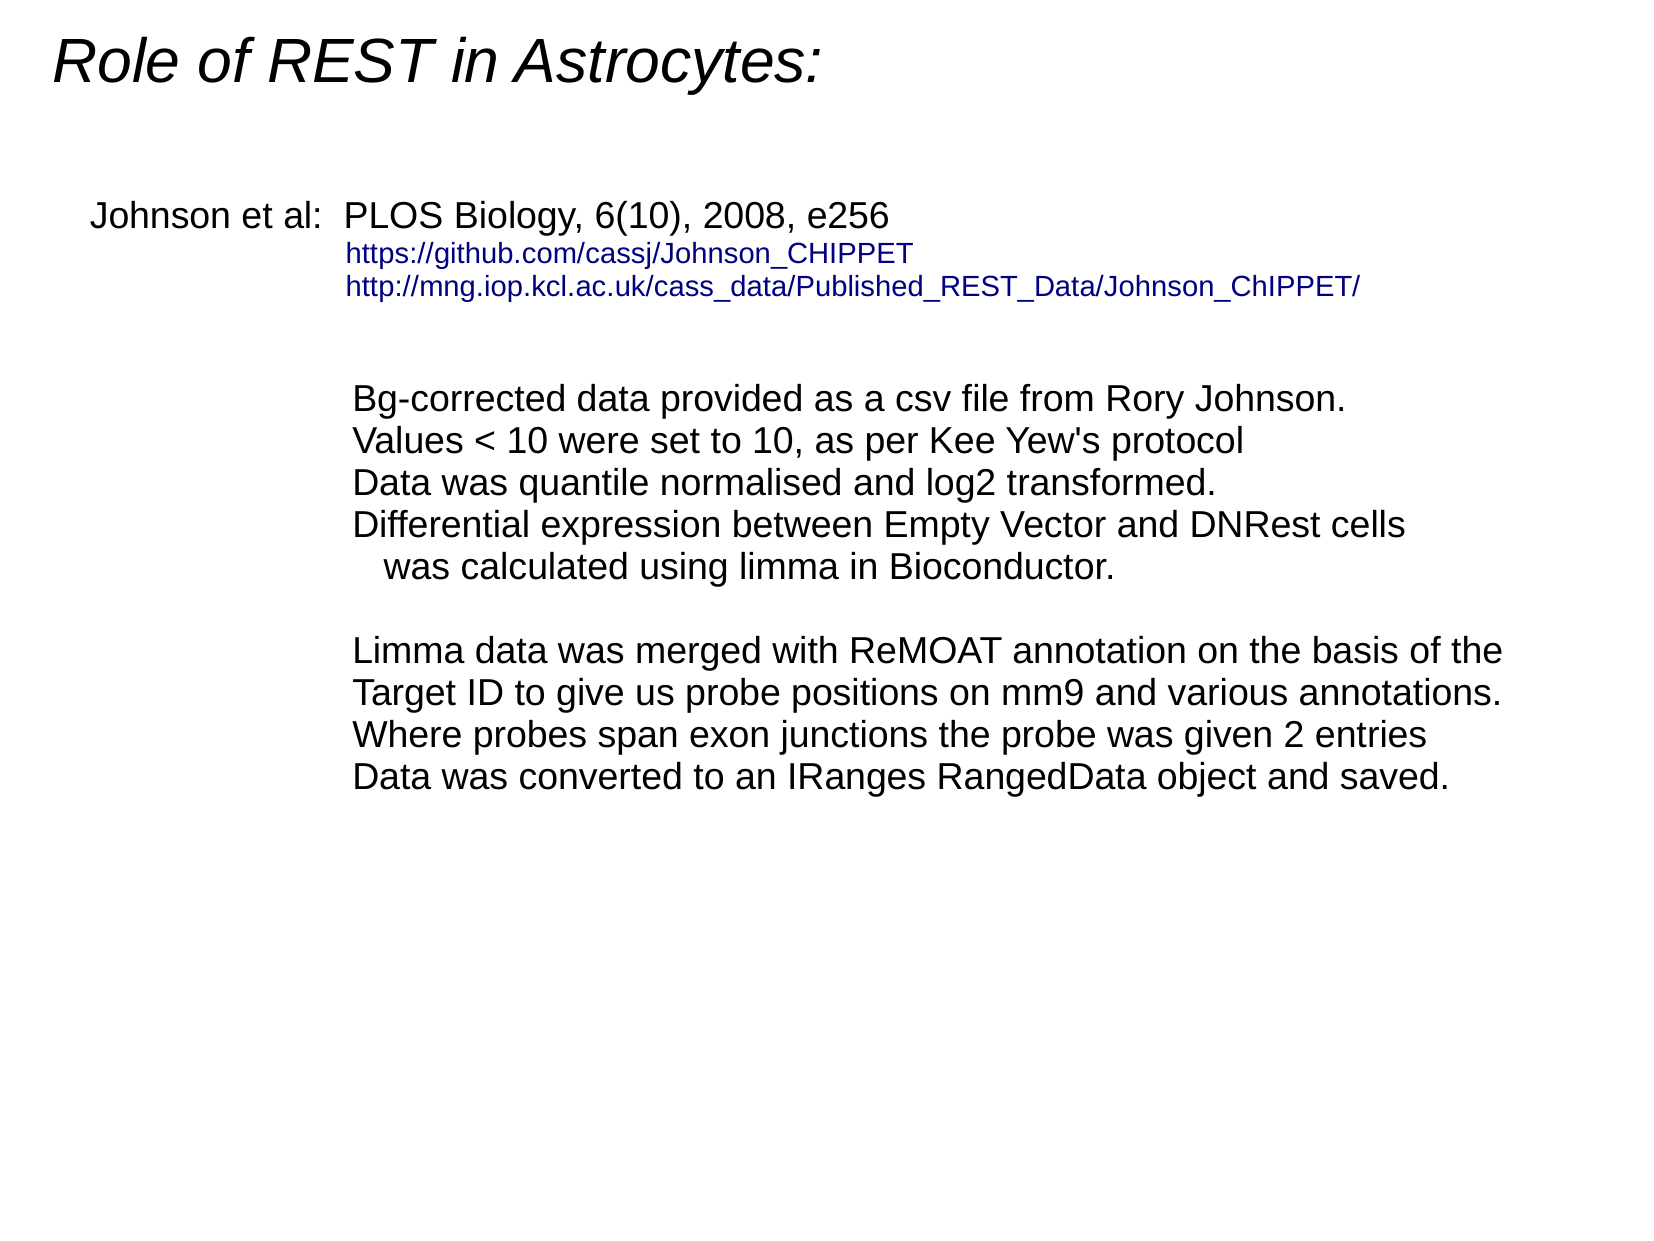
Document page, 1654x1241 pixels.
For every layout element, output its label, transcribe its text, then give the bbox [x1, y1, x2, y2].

text_box Johnson et al: PLOS Biology, 6(10), 2008, e256 https://github.com/cassj/Johnson_CHIPPET http://mng.iop.kcl.ac.uk/cass_data/Published_REST_Data/Johnson_ChIPPET/ Bg-corrected data provided as a csv file from Rory Johnson. Values < 10 were set to 10, as per Kee Yew's protocol Data was quantile normalised and log2 transformed. Differential expression between Empty Vector and DNRest cells was calculated using limma in Bioconductor. Limma data was merged with ReMOAT annotation on the basis of the Target ID to give us probe positions on mm9 and various annotations. Where probes span exon junctions the probe was given 2 entries Data was converted to an IRanges RangedData object and saved. [75, 187, 1530, 805]
text_box Role of REST in Astrocytes: [37, 18, 901, 103]
